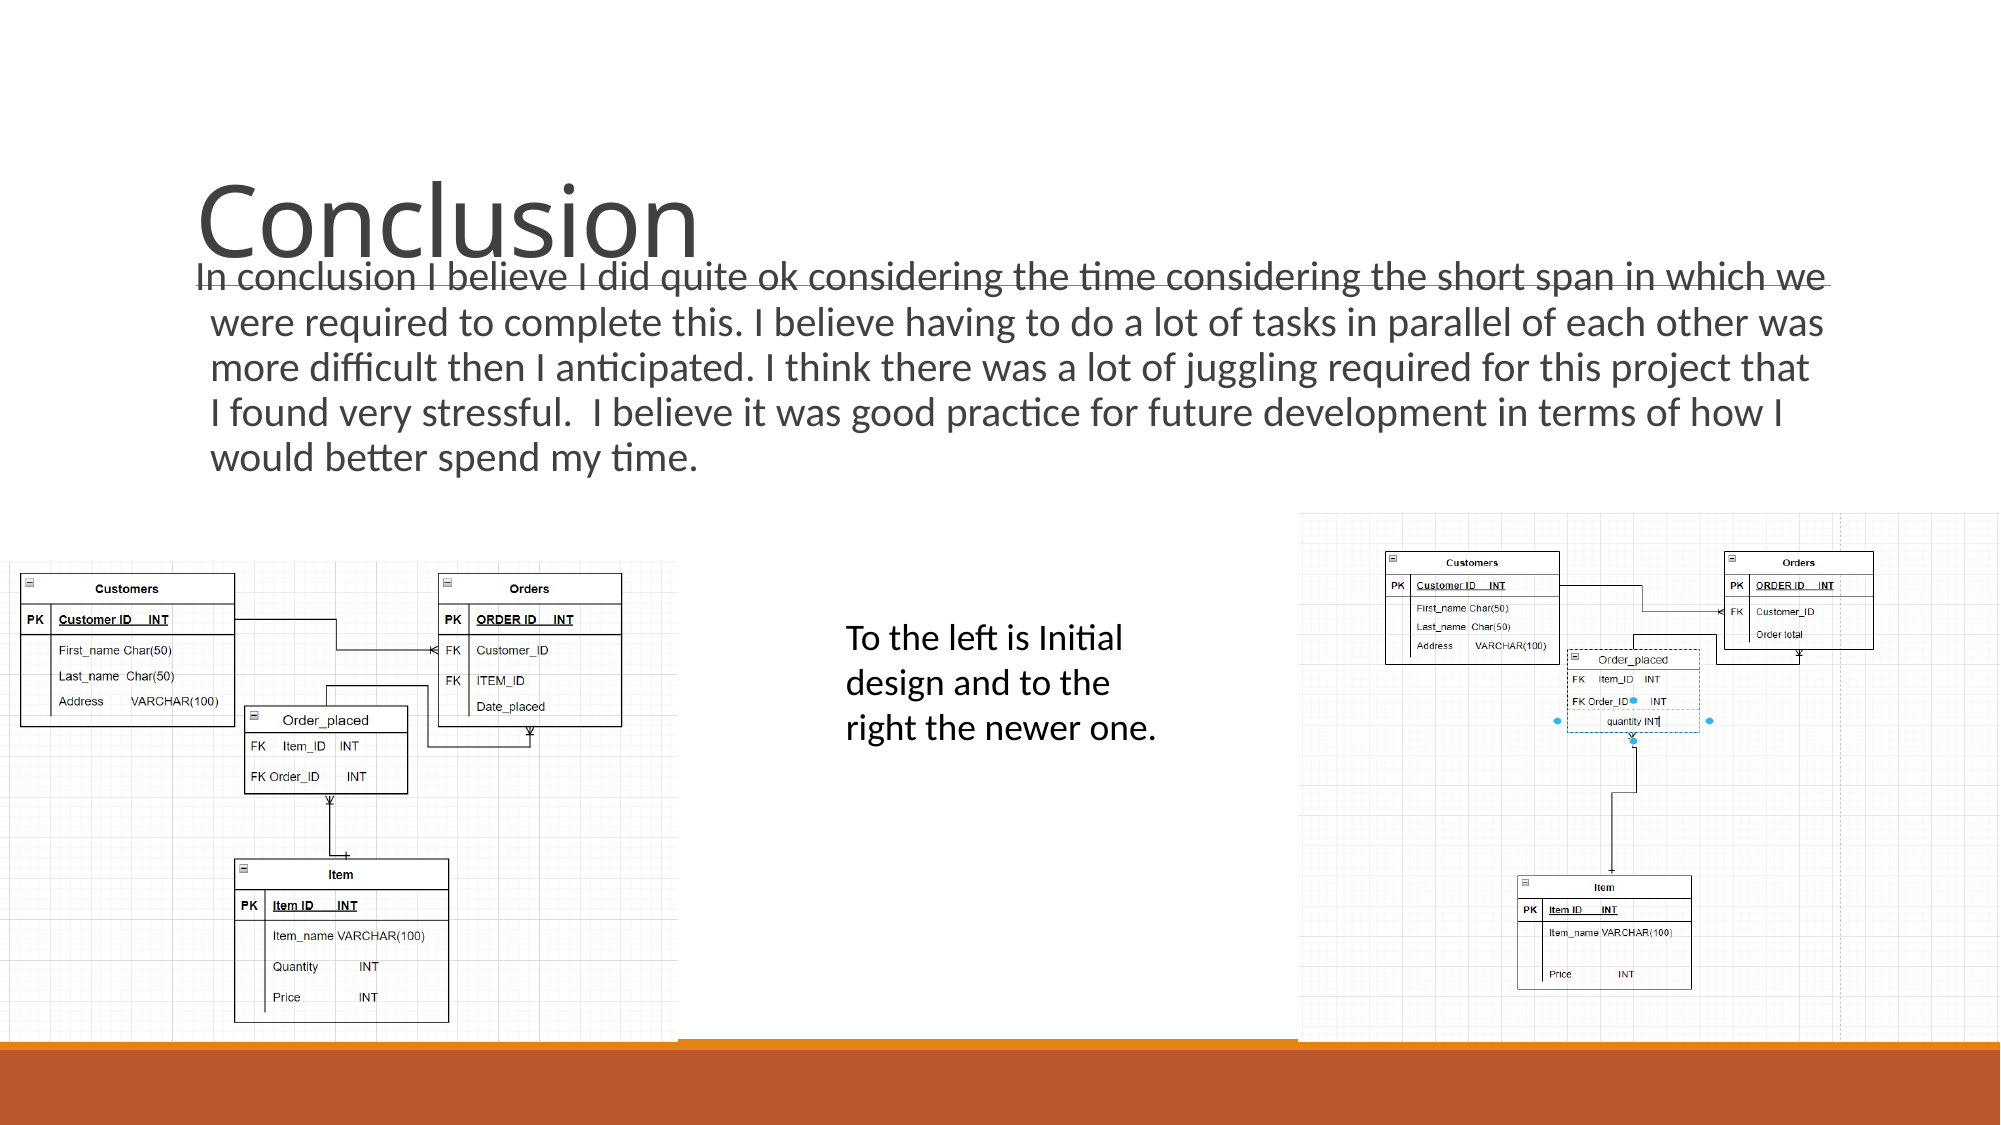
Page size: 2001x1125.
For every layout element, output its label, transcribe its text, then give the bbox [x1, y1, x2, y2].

title Conclusion [180, 47, 1831, 247]
picture [0, 561, 678, 1042]
picture [1298, 514, 2000, 1042]
text_box To the left is Initial design and to the right the newer one. [830, 605, 1175, 757]
list In conclusion I believe I did quite ok considering the time considering the short span in which we were required to complete this. I believe having to do a lot of tasks in parallel of each other was more difficult then I anticipated. I think there was a lot of juggling required for this project that I found very stressful. I believe it was good practice for future development in terms of how I would better spend my time. [180, 247, 1831, 908]
